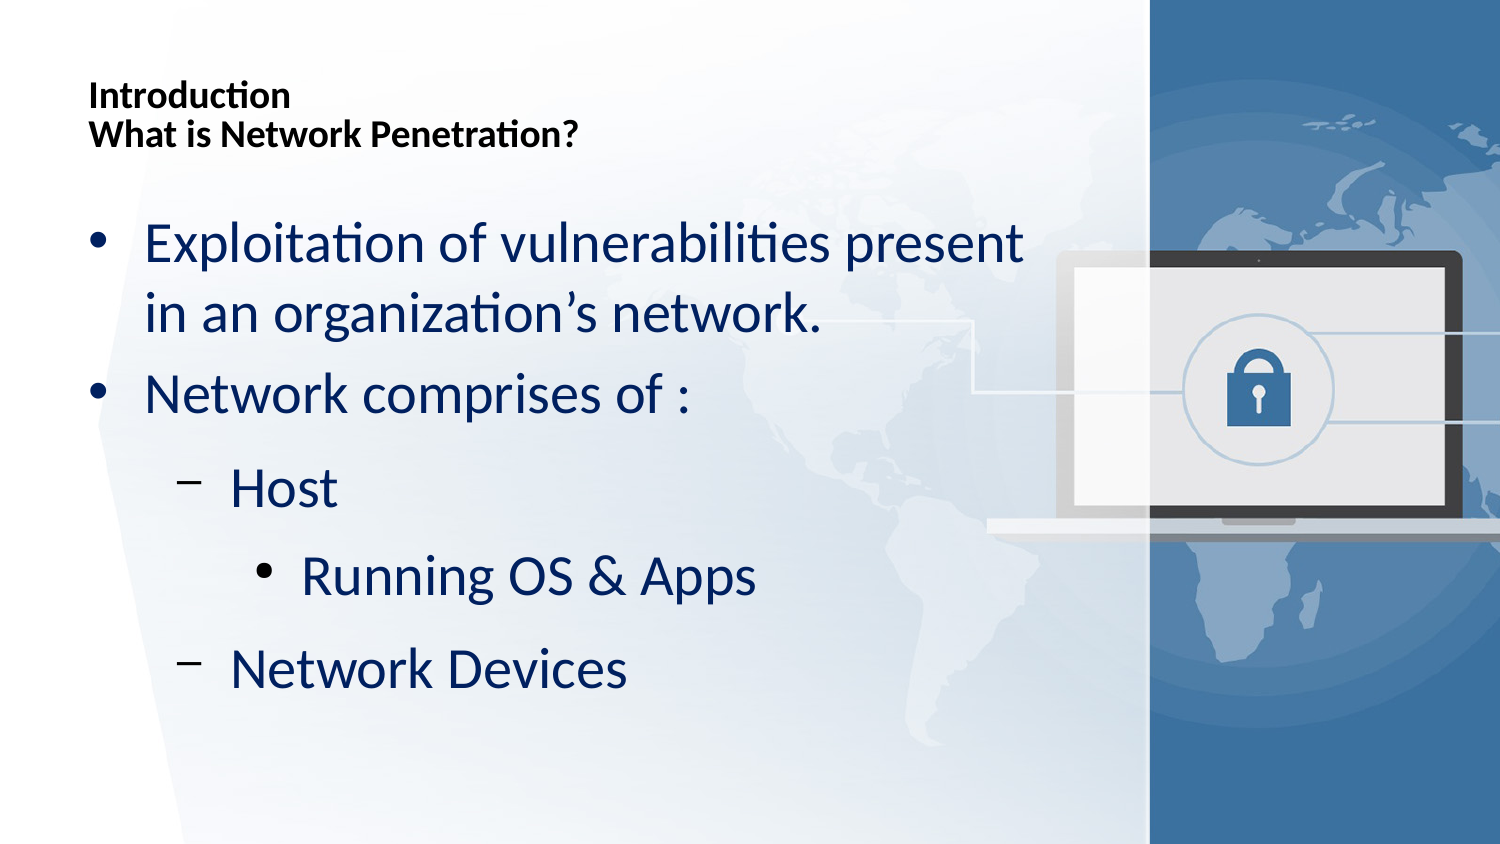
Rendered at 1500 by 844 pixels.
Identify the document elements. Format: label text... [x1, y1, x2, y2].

list Exploitation of vulnerabilities present in an organization’s network. Network comprises of : Host Running OS & Apps Network Devices [73, 196, 1051, 773]
title Introduction What is Network Penetration? [73, 71, 1051, 165]
picture [0, 0, 1500, 844]
